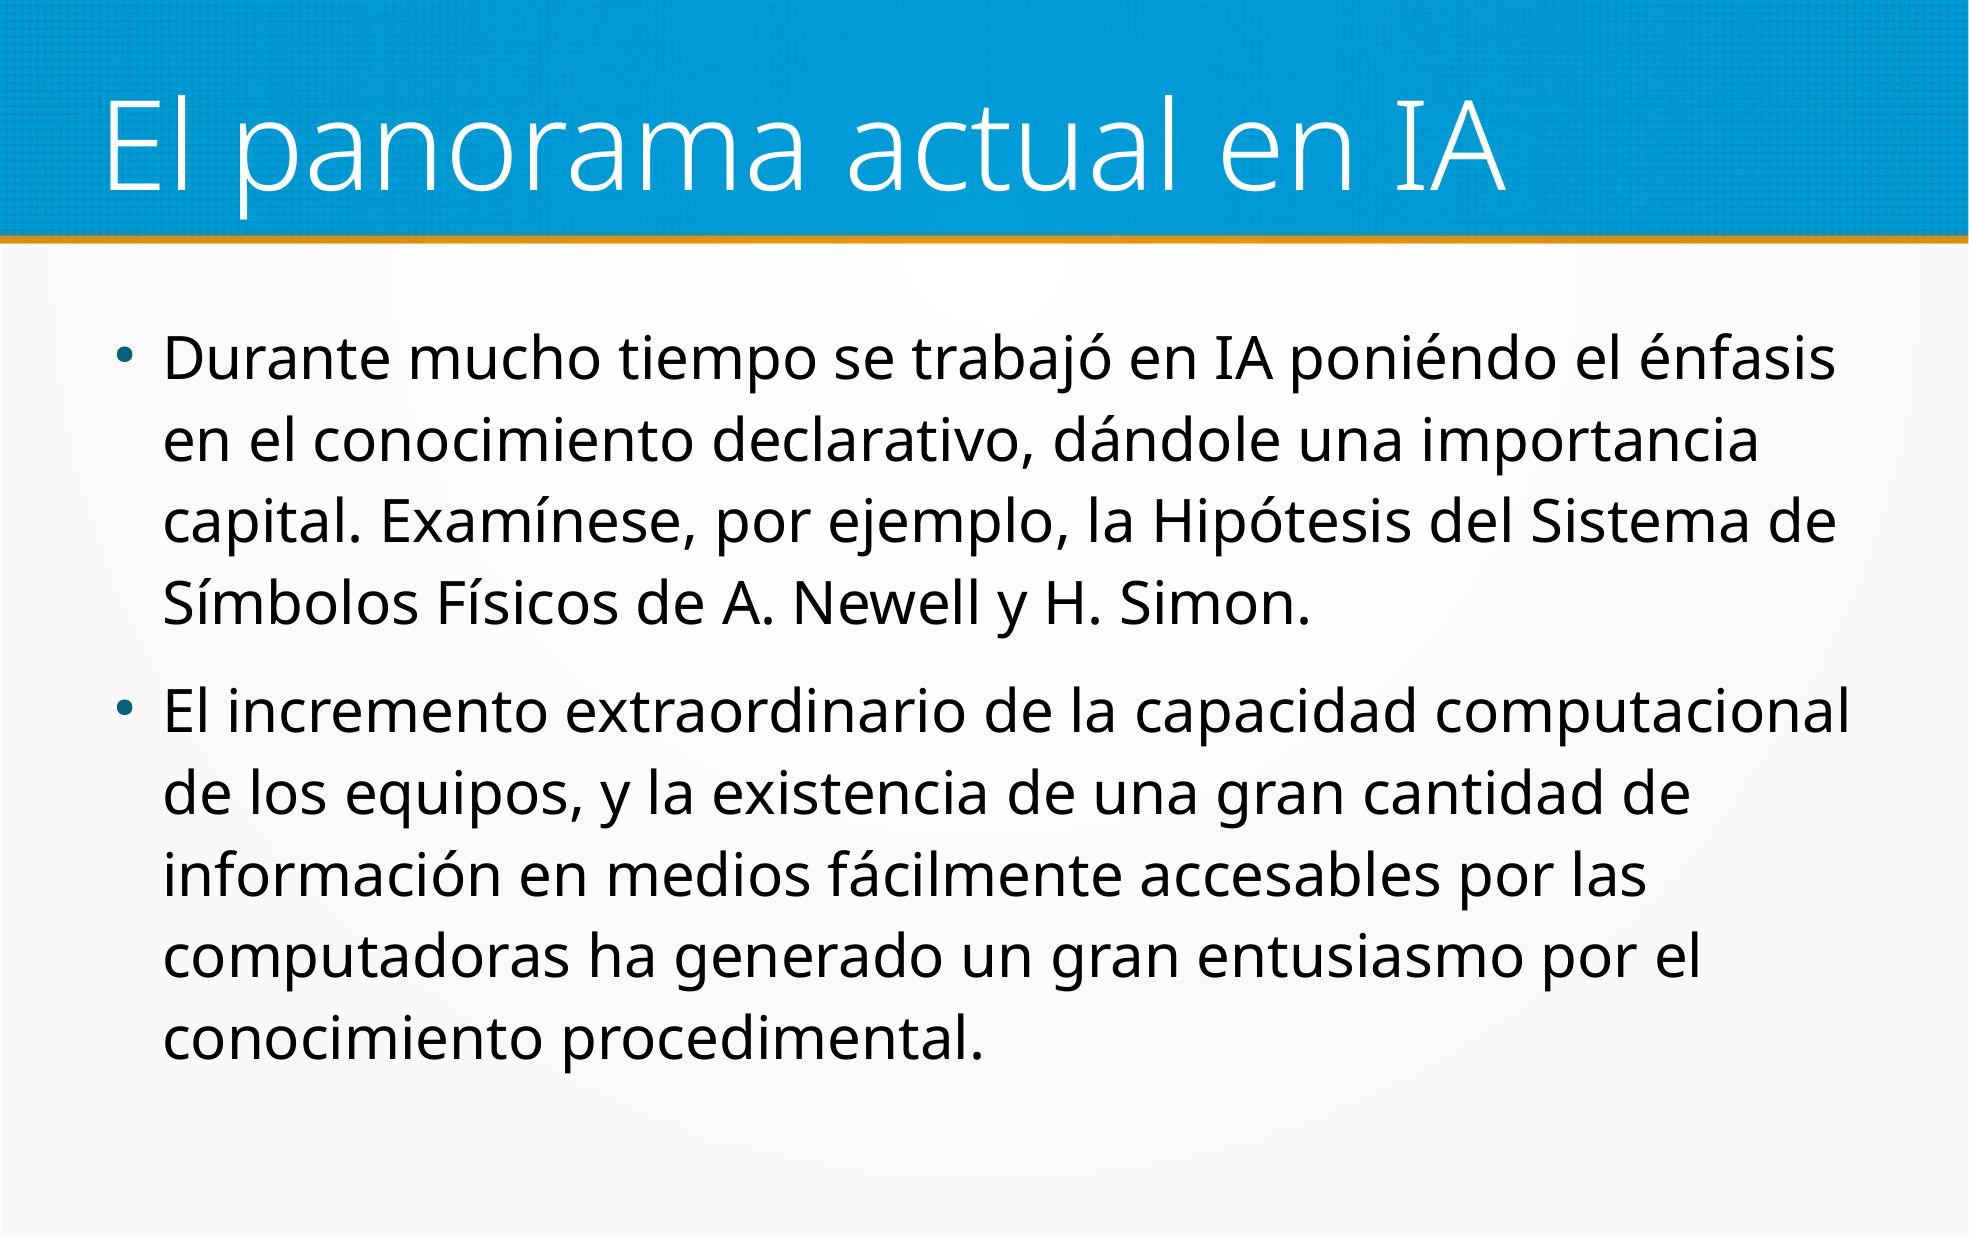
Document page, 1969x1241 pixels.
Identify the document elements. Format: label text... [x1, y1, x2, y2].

title El panorama actual en IA [98, 19, 1870, 227]
list Durante mucho tiempo se trabajó en IA poniéndo el énfasis en el conocimiento declarativo, dándole una importancia capital. Examínese, por ejemplo, la Hipótesis del Sistema de Símbolos Físicos de A. Newell y H. Simon. El incremento extraordinario de la capacidad computacional de los equipos, y la existencia de una gran cantidad de información en medios fácilmente accesables por las computadoras ha generado un gran entusiasmo por el conocimiento procedimental. [98, 315, 1861, 1081]
picture [0, 233, 1969, 1241]
